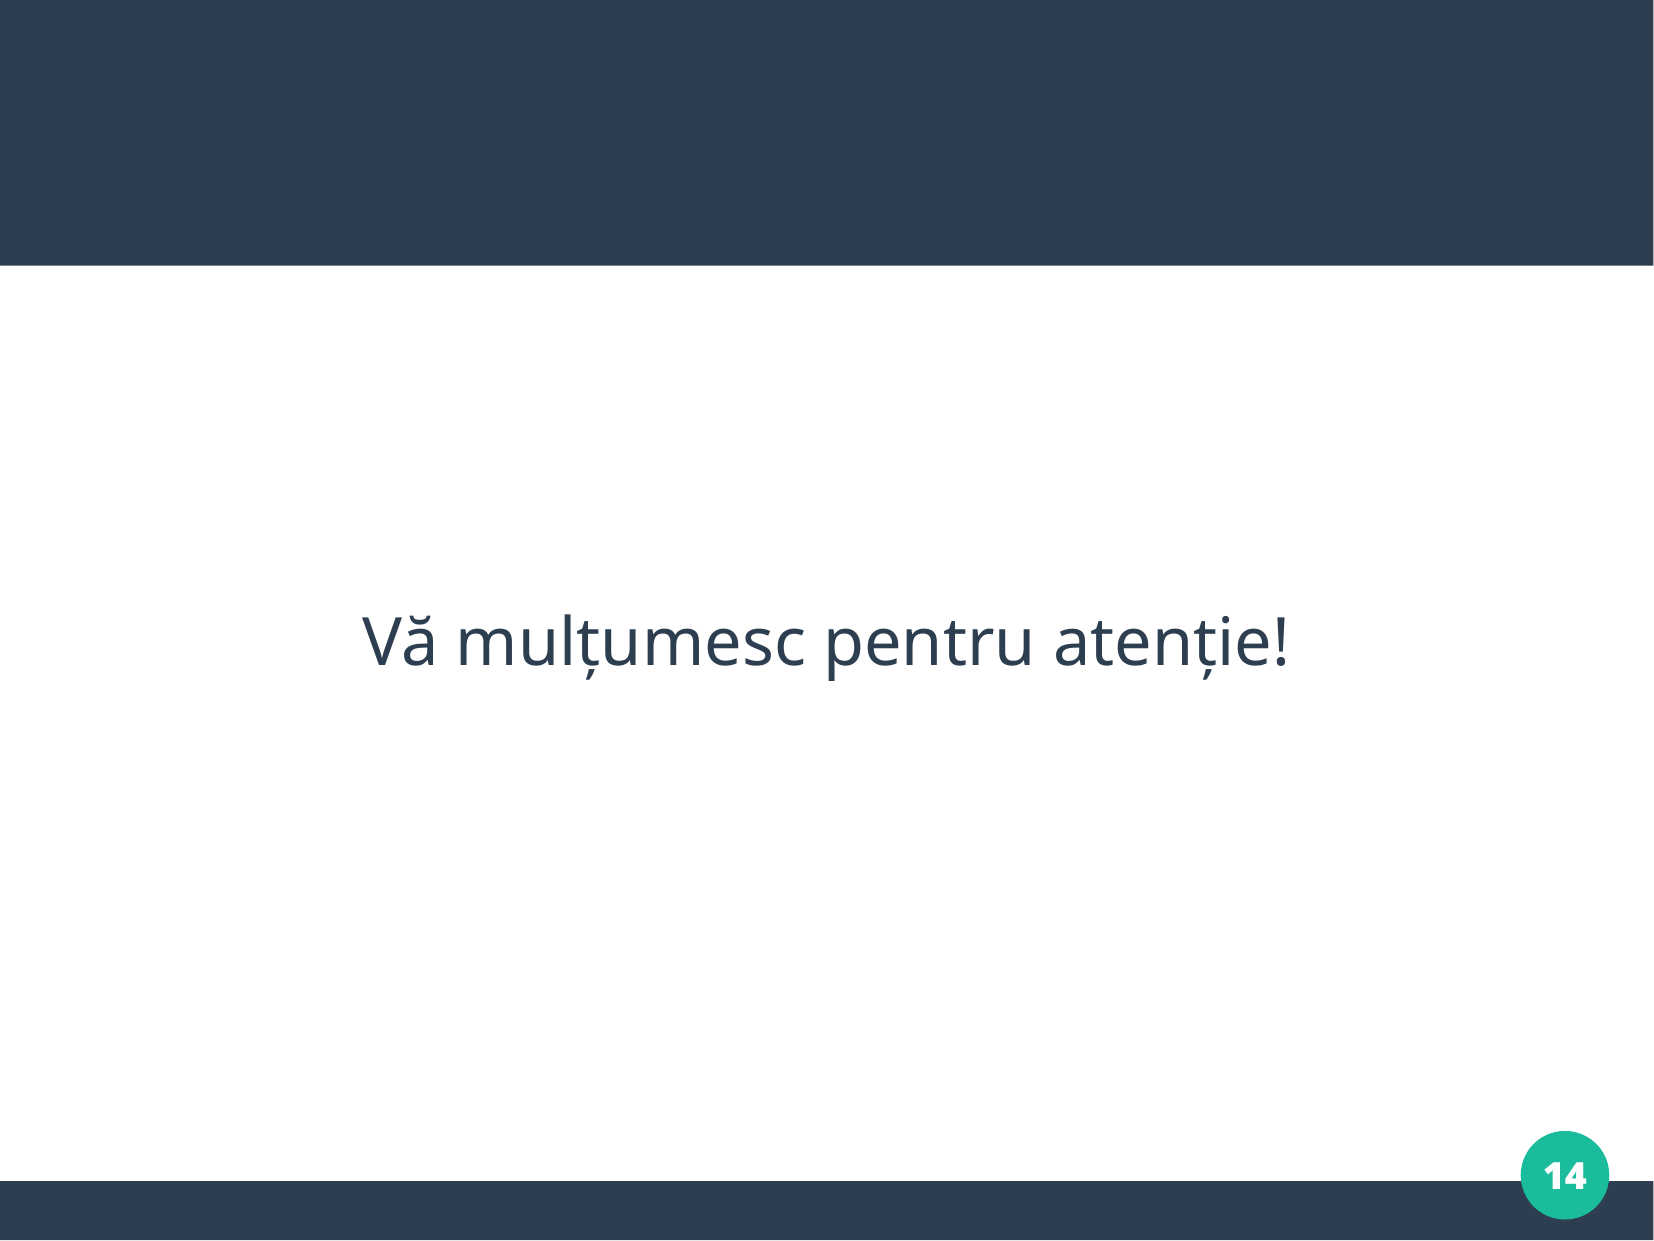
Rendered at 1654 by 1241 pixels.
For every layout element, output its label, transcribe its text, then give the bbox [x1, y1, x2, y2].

subtitle Vă mulțumesc pentru atenție! [59, 274, 1595, 1004]
